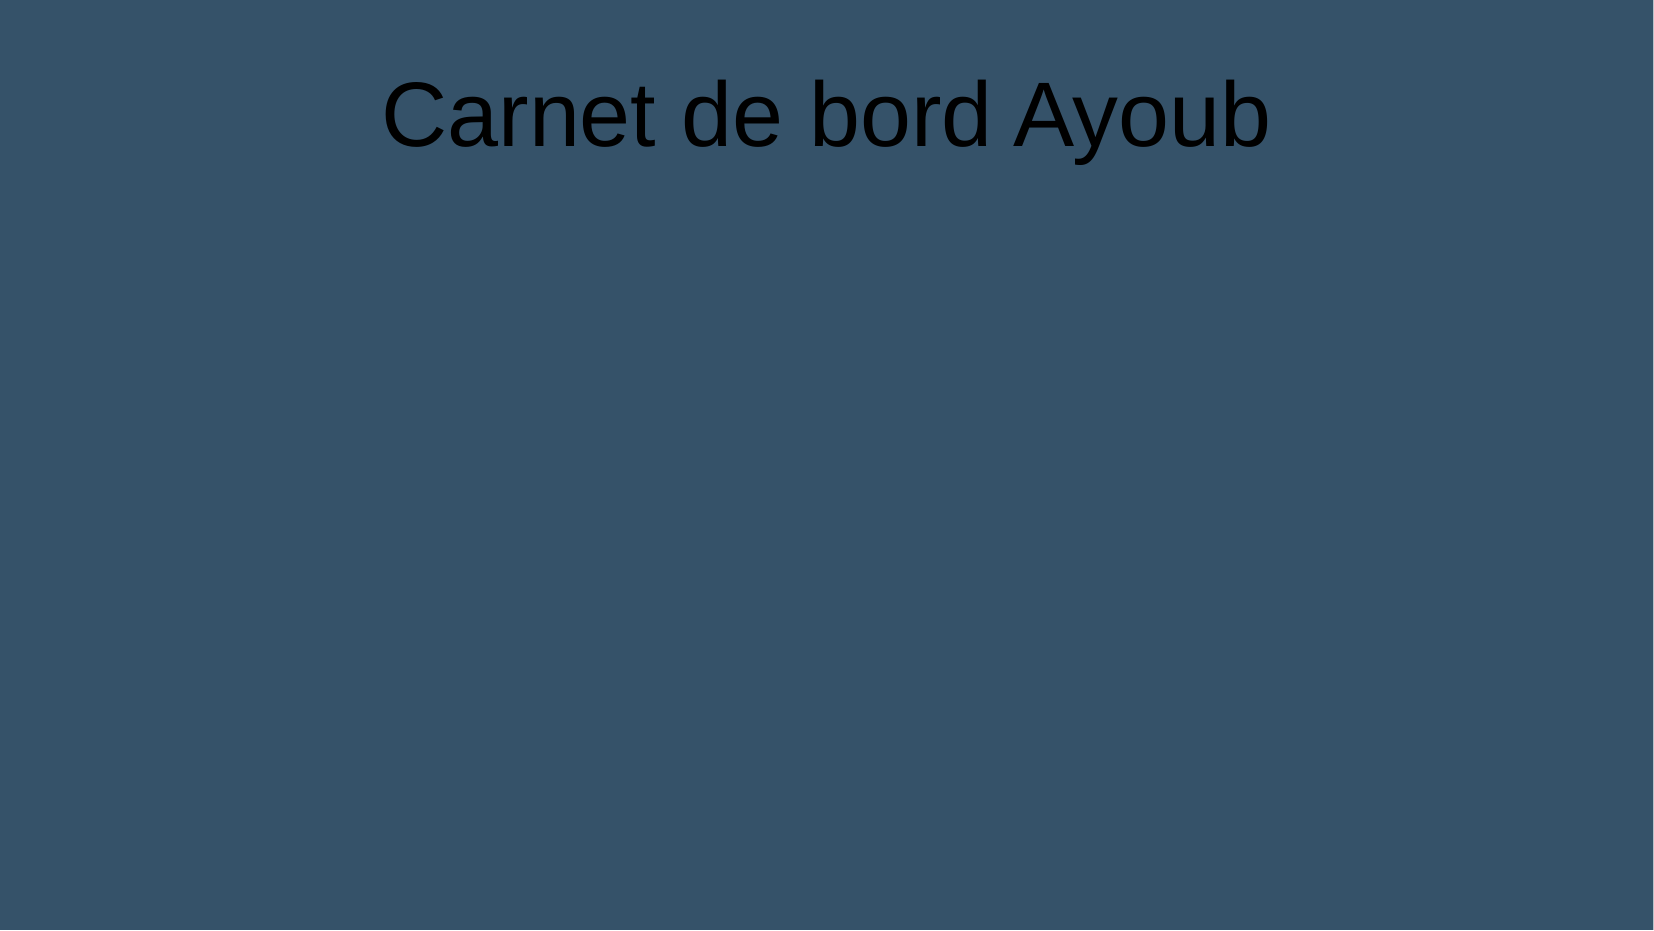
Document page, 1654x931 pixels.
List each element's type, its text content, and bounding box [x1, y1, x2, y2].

title Carnet de bord Ayoub [82, 37, 1571, 193]
